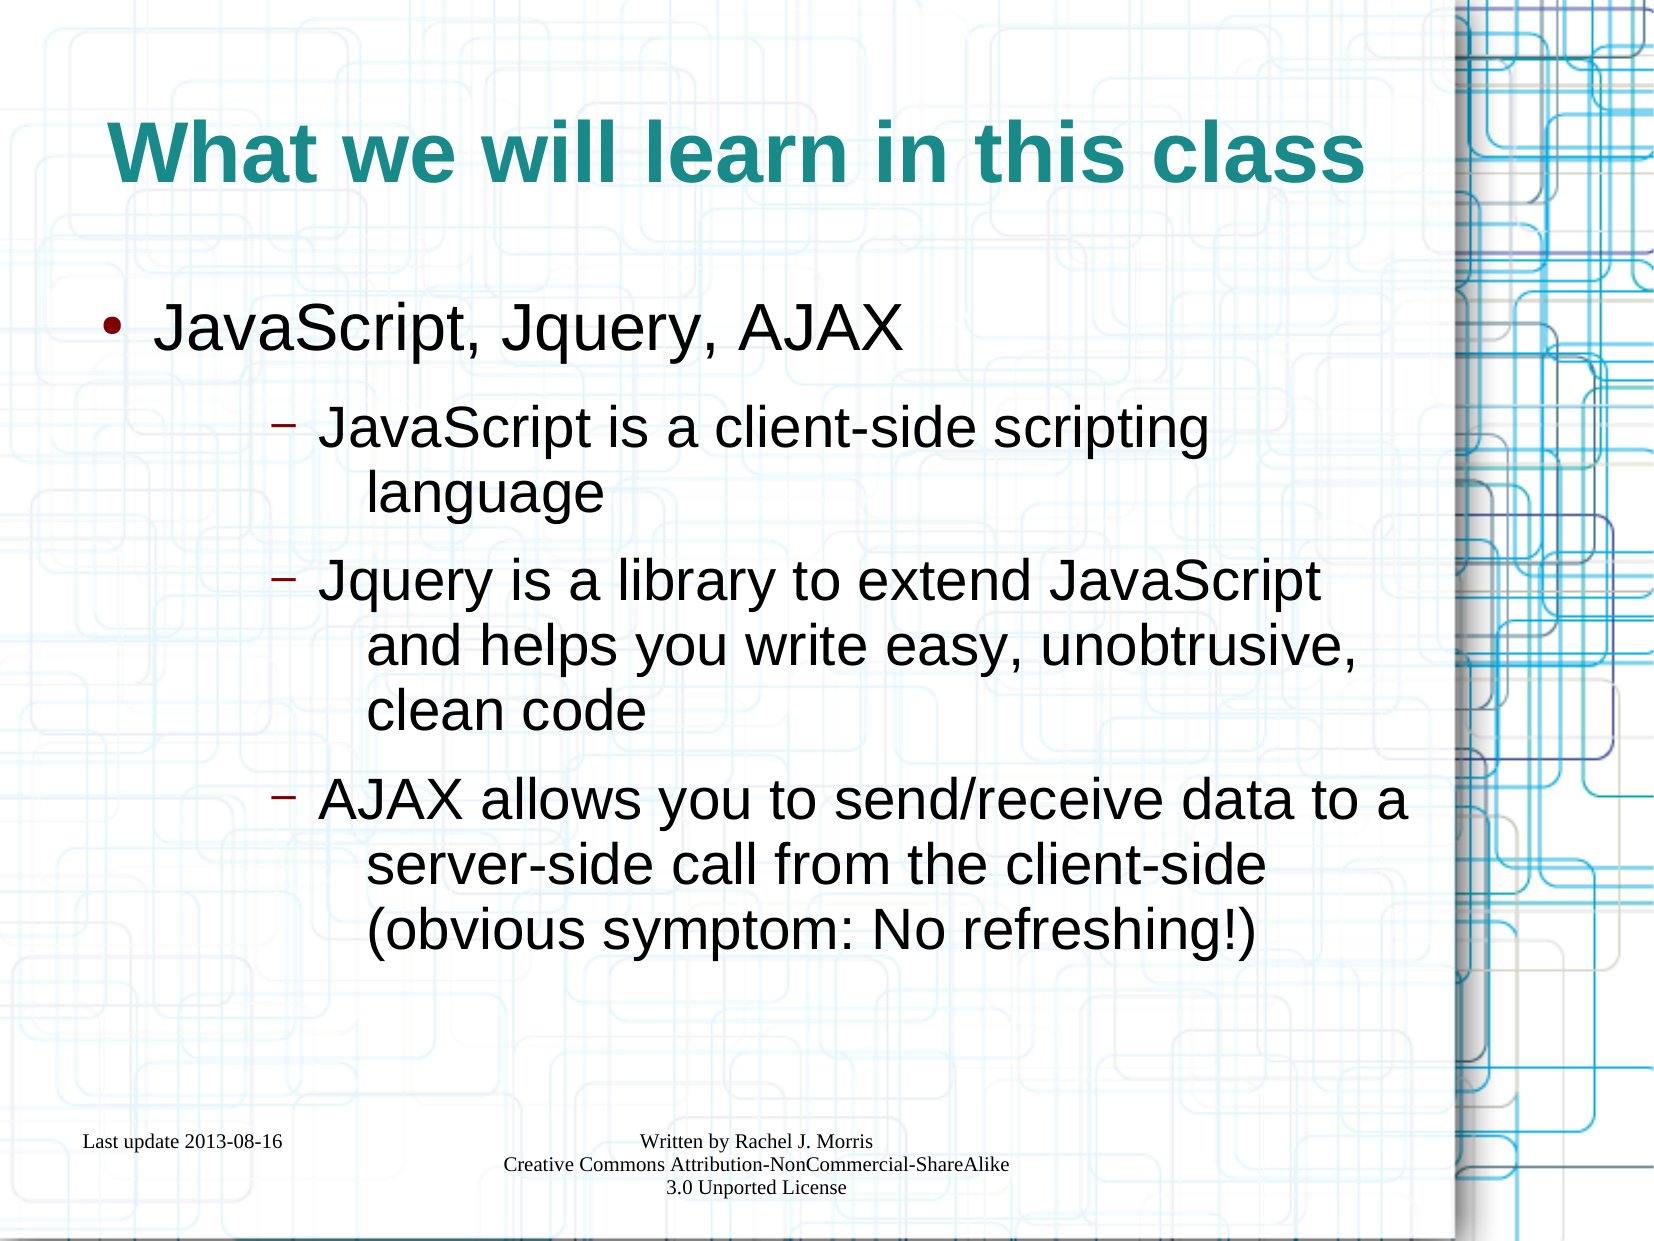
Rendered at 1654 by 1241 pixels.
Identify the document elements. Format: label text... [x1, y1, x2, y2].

title What we will learn in this class [59, 49, 1418, 257]
list JavaScript, Jquery, AJAX JavaScript is a client-side scripting language Jquery is a library to extend JavaScript and helps you write easy, unobtrusive, clean code AJAX allows you to send/receive data to a server-side call from the client-side (obvious symptom: No refreshing!) [82, 290, 1418, 1010]
picture [0, 0, 1654, 1241]
